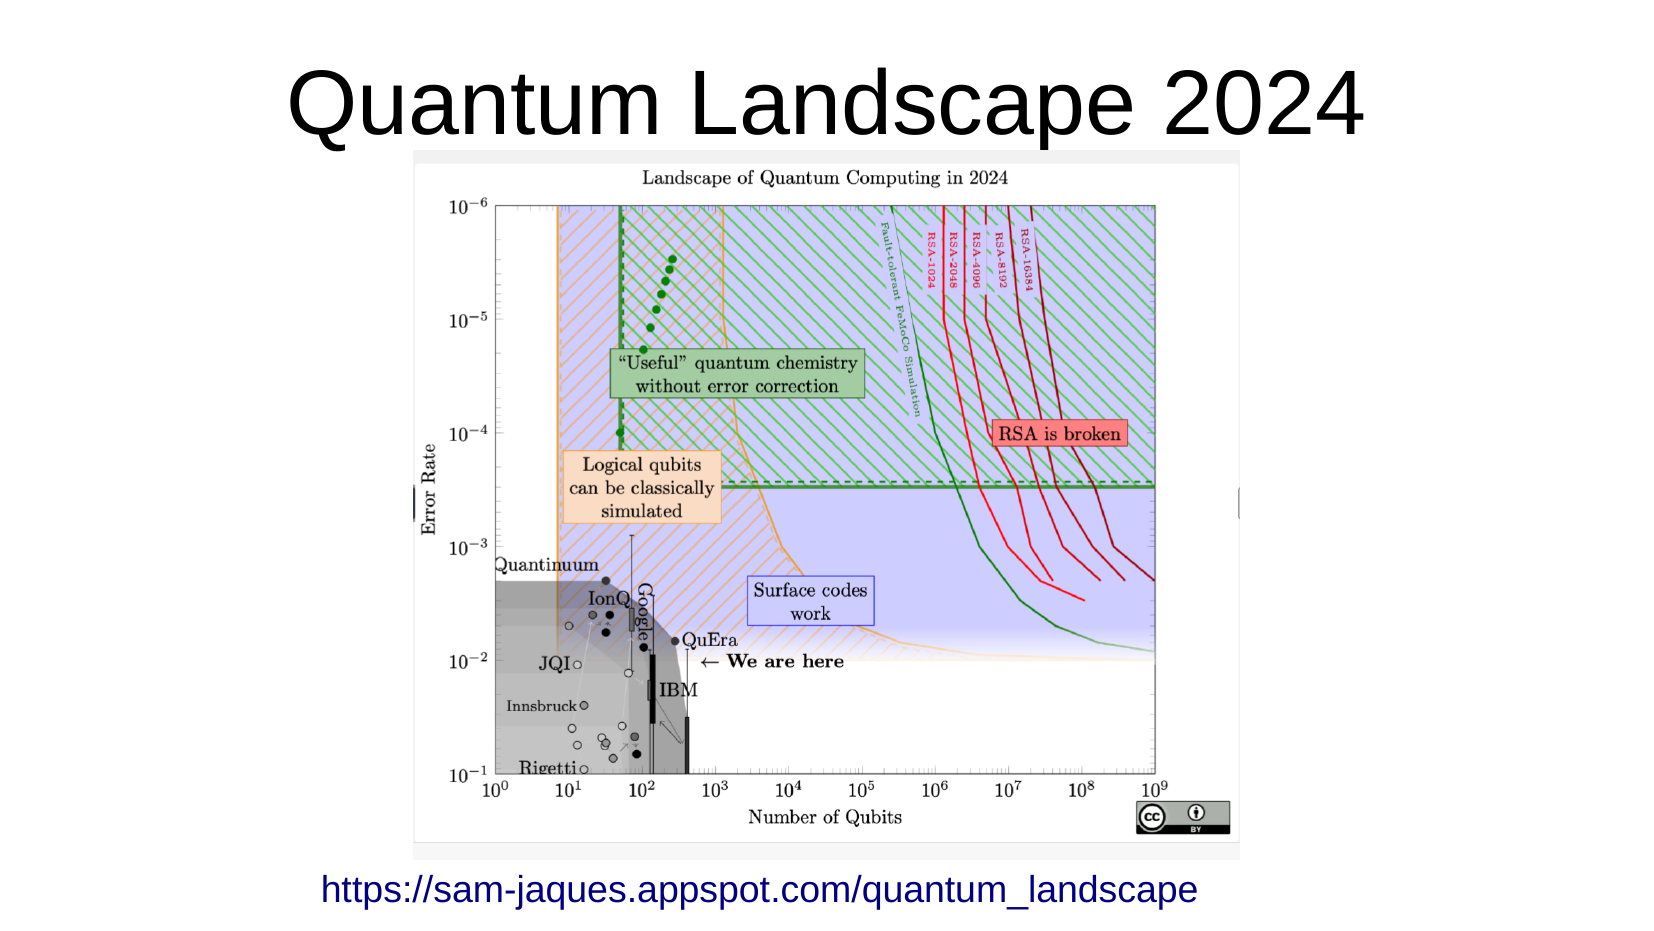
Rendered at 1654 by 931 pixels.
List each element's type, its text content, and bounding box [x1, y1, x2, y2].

title Quantum Landscape 2024 [82, 25, 1571, 181]
picture [413, 150, 1240, 860]
text_box https://sam-jaques.appspot.com/quantum_landscape [306, 860, 1320, 918]
